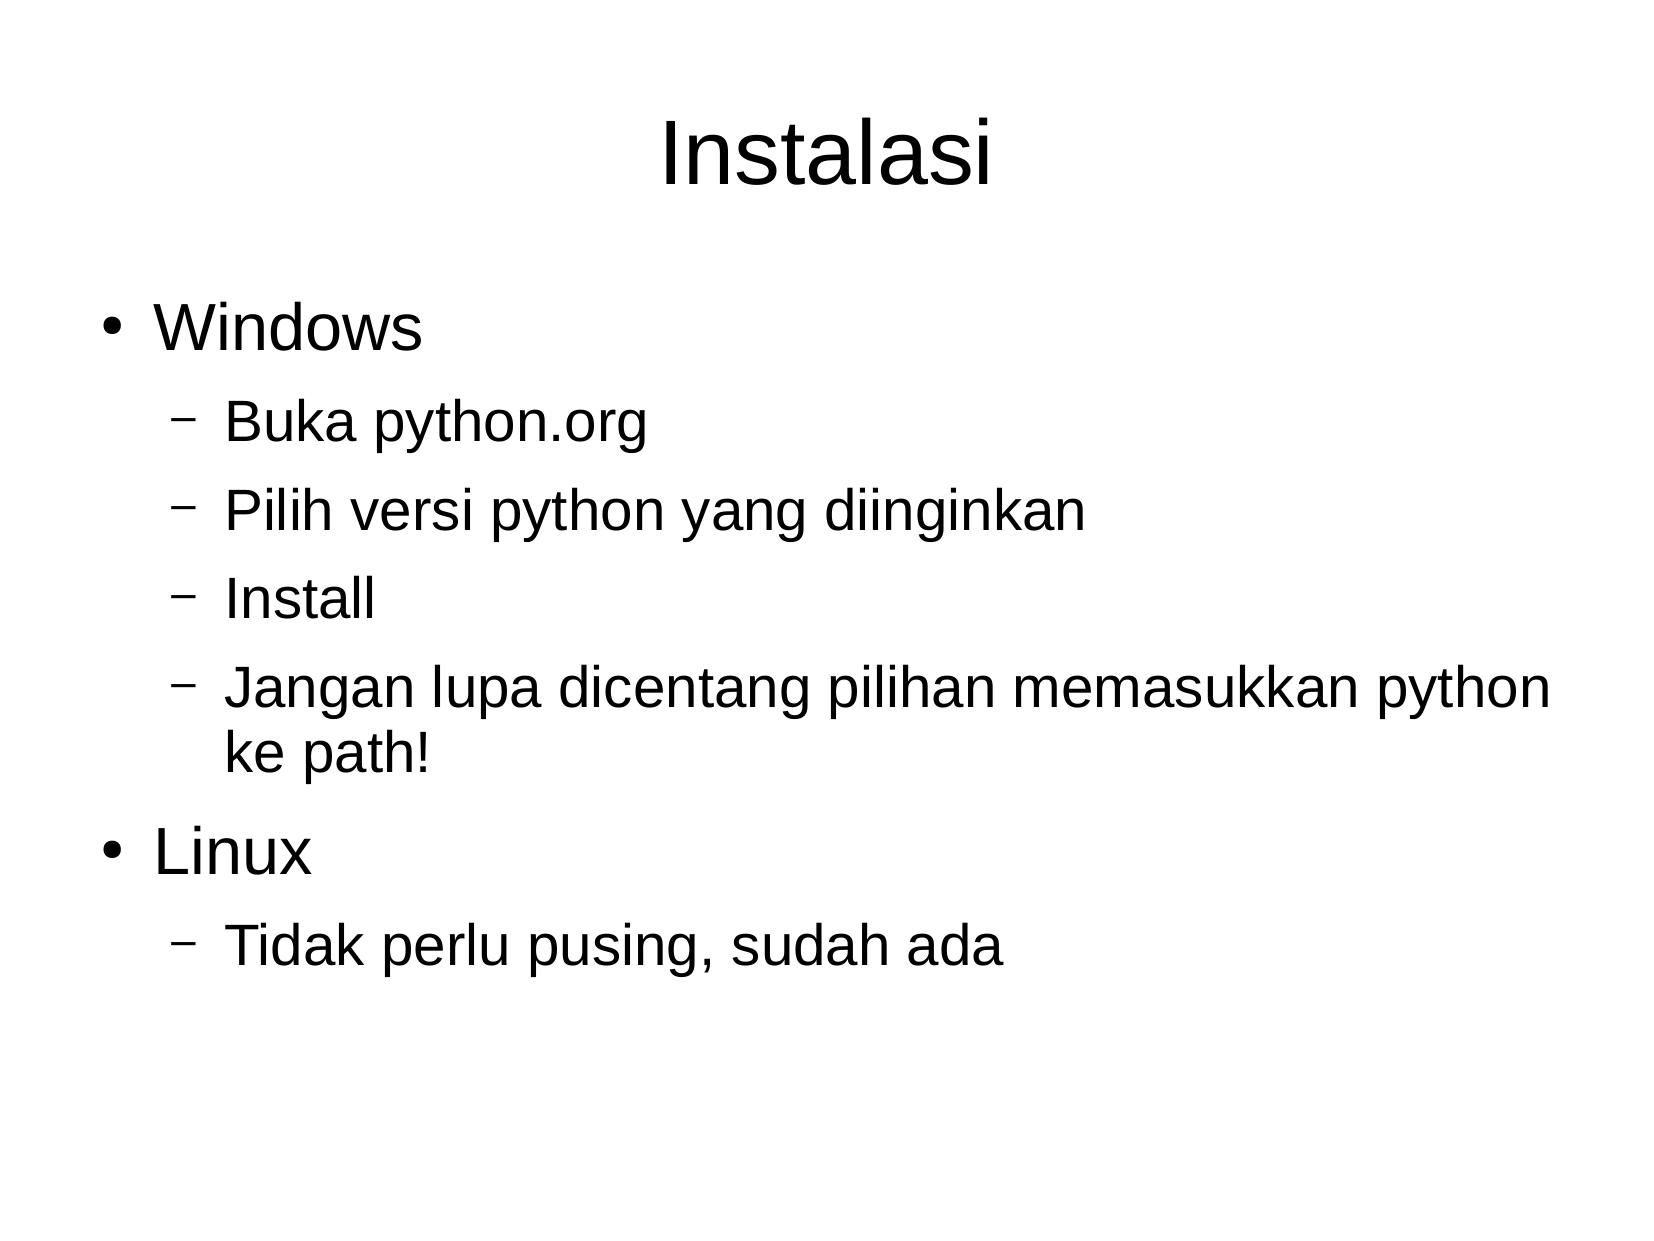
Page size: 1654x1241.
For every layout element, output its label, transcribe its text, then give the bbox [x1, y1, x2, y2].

list Windows Buka python.org Pilih versi python yang diinginkan Install Jangan lupa dicentang pilihan memasukkan python ke path! Linux Tidak perlu pusing, sudah ada [82, 290, 1571, 1010]
title Instalasi [82, 49, 1571, 257]
